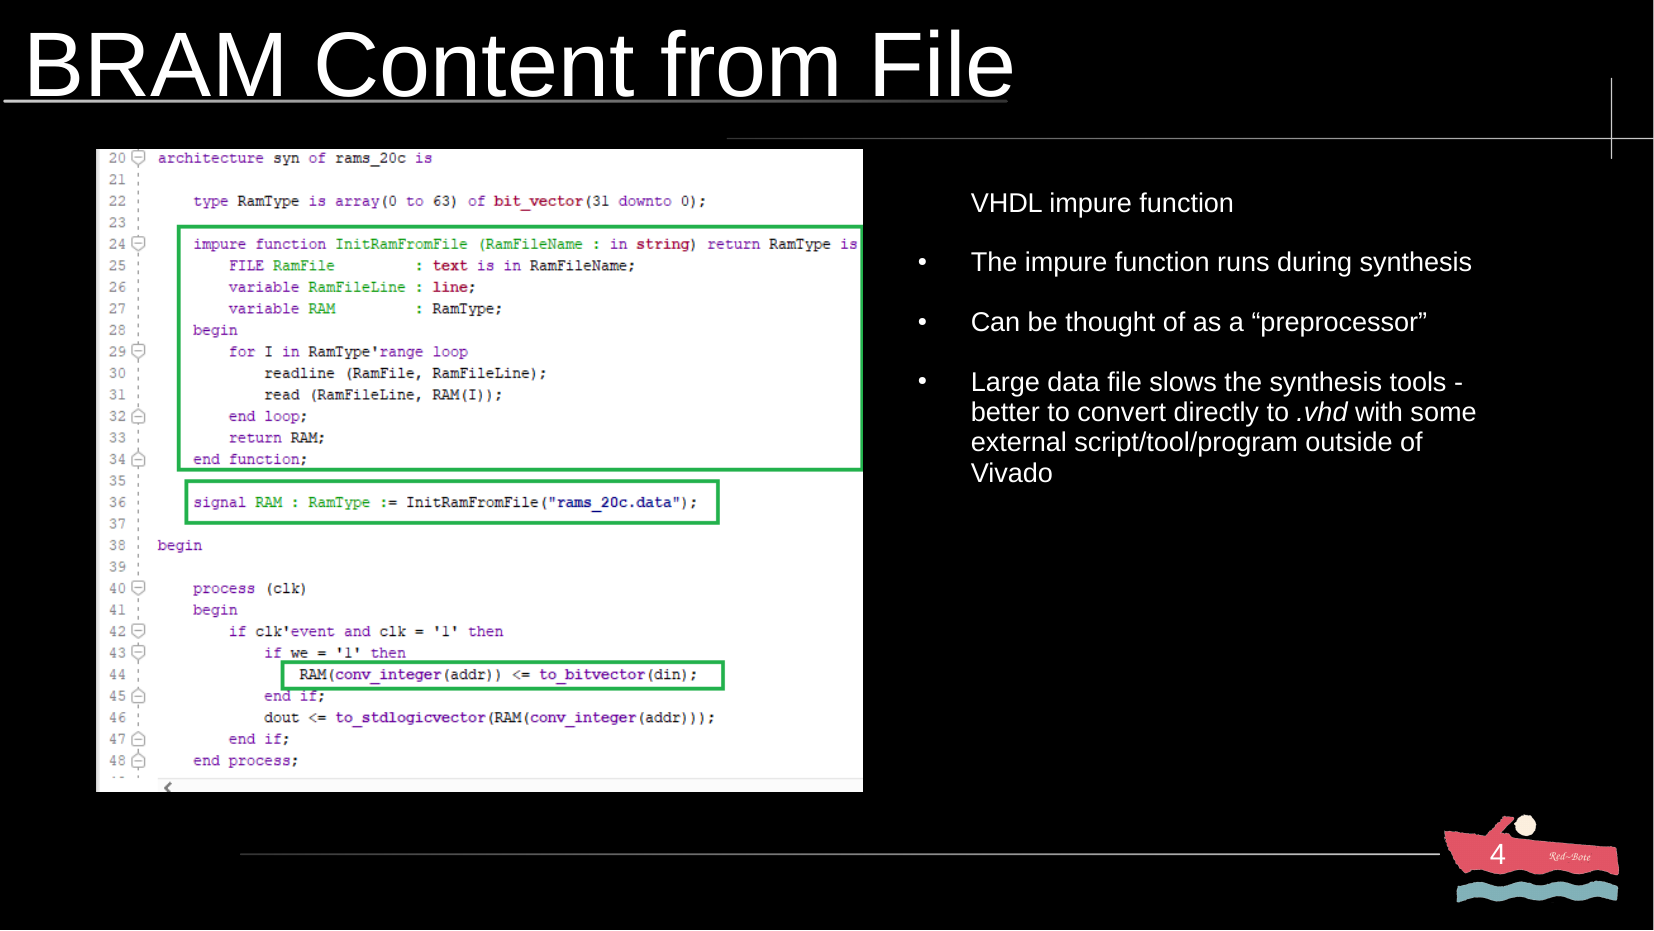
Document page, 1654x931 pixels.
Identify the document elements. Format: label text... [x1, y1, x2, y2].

title BRAM Content from File [23, 11, 1589, 119]
picture [96, 149, 863, 792]
picture [1440, 807, 1625, 908]
list VHDL impure function The impure function runs during synthesis Can be thought of as a “preprocessor” Large data file slows the synthesis tools - better to convert directly to .vhd with some external script/tool/program outside of Vivado [900, 187, 1491, 676]
